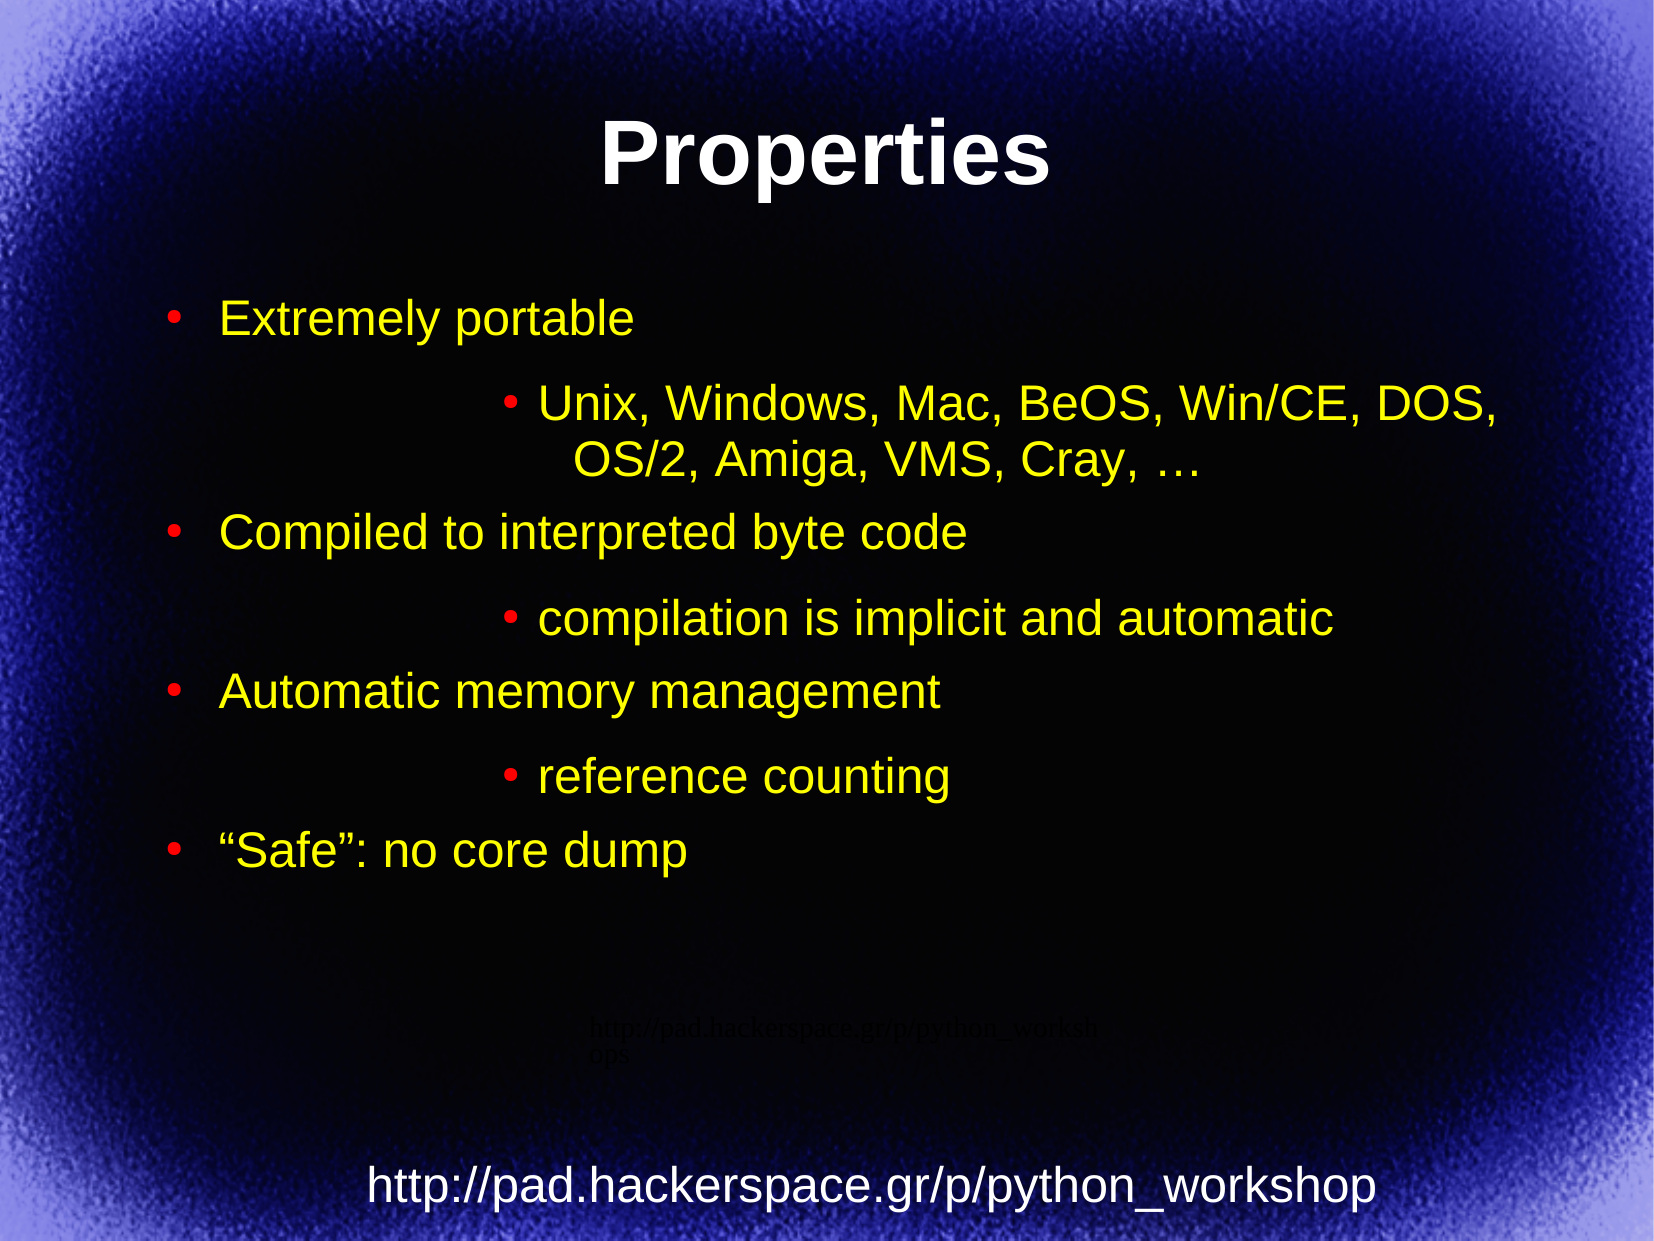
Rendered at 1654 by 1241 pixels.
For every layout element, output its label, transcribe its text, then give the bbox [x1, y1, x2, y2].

text_box http://pad.hackerspace.gr/p/python_workshop [366, 1157, 1379, 1214]
picture [0, 0, 1654, 1241]
list Extremely portable Unix, Windows, Mac, BeOS, Win/CE, DOS, OS/2, Amiga, VMS, Cray, … Compiled to interpreted byte code compilation is implicit and automatic Automatic memory management reference counting “Safe”: no core dump [147, 290, 1506, 1178]
title Properties [147, 49, 1506, 257]
